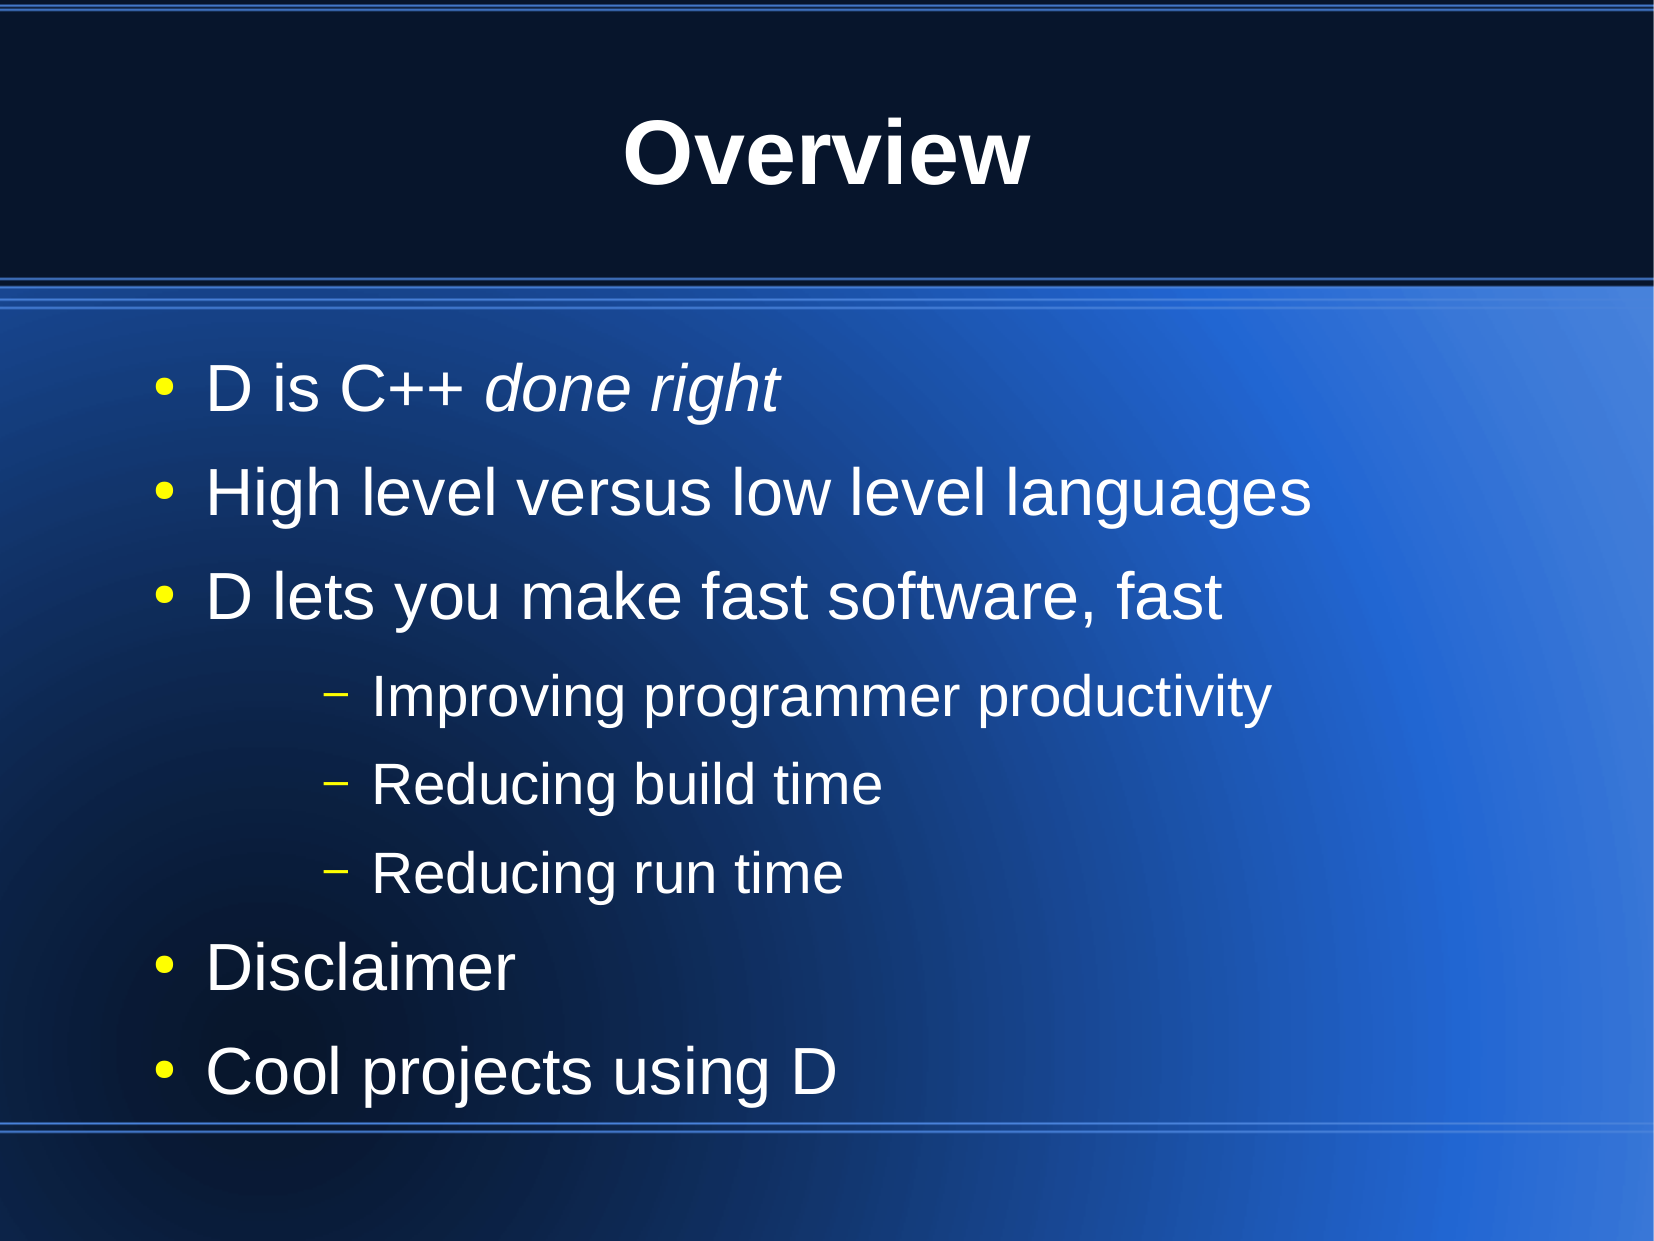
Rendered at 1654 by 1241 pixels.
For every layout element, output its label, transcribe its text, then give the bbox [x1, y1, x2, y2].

picture [0, 0, 1654, 1241]
title Overview [82, 49, 1571, 257]
list D is C++ done right High level versus low level languages D lets you make fast software, fast Improving programmer productivity Reducing build time Reducing run time Disclaimer Cool projects using D [134, 350, 1516, 1133]
